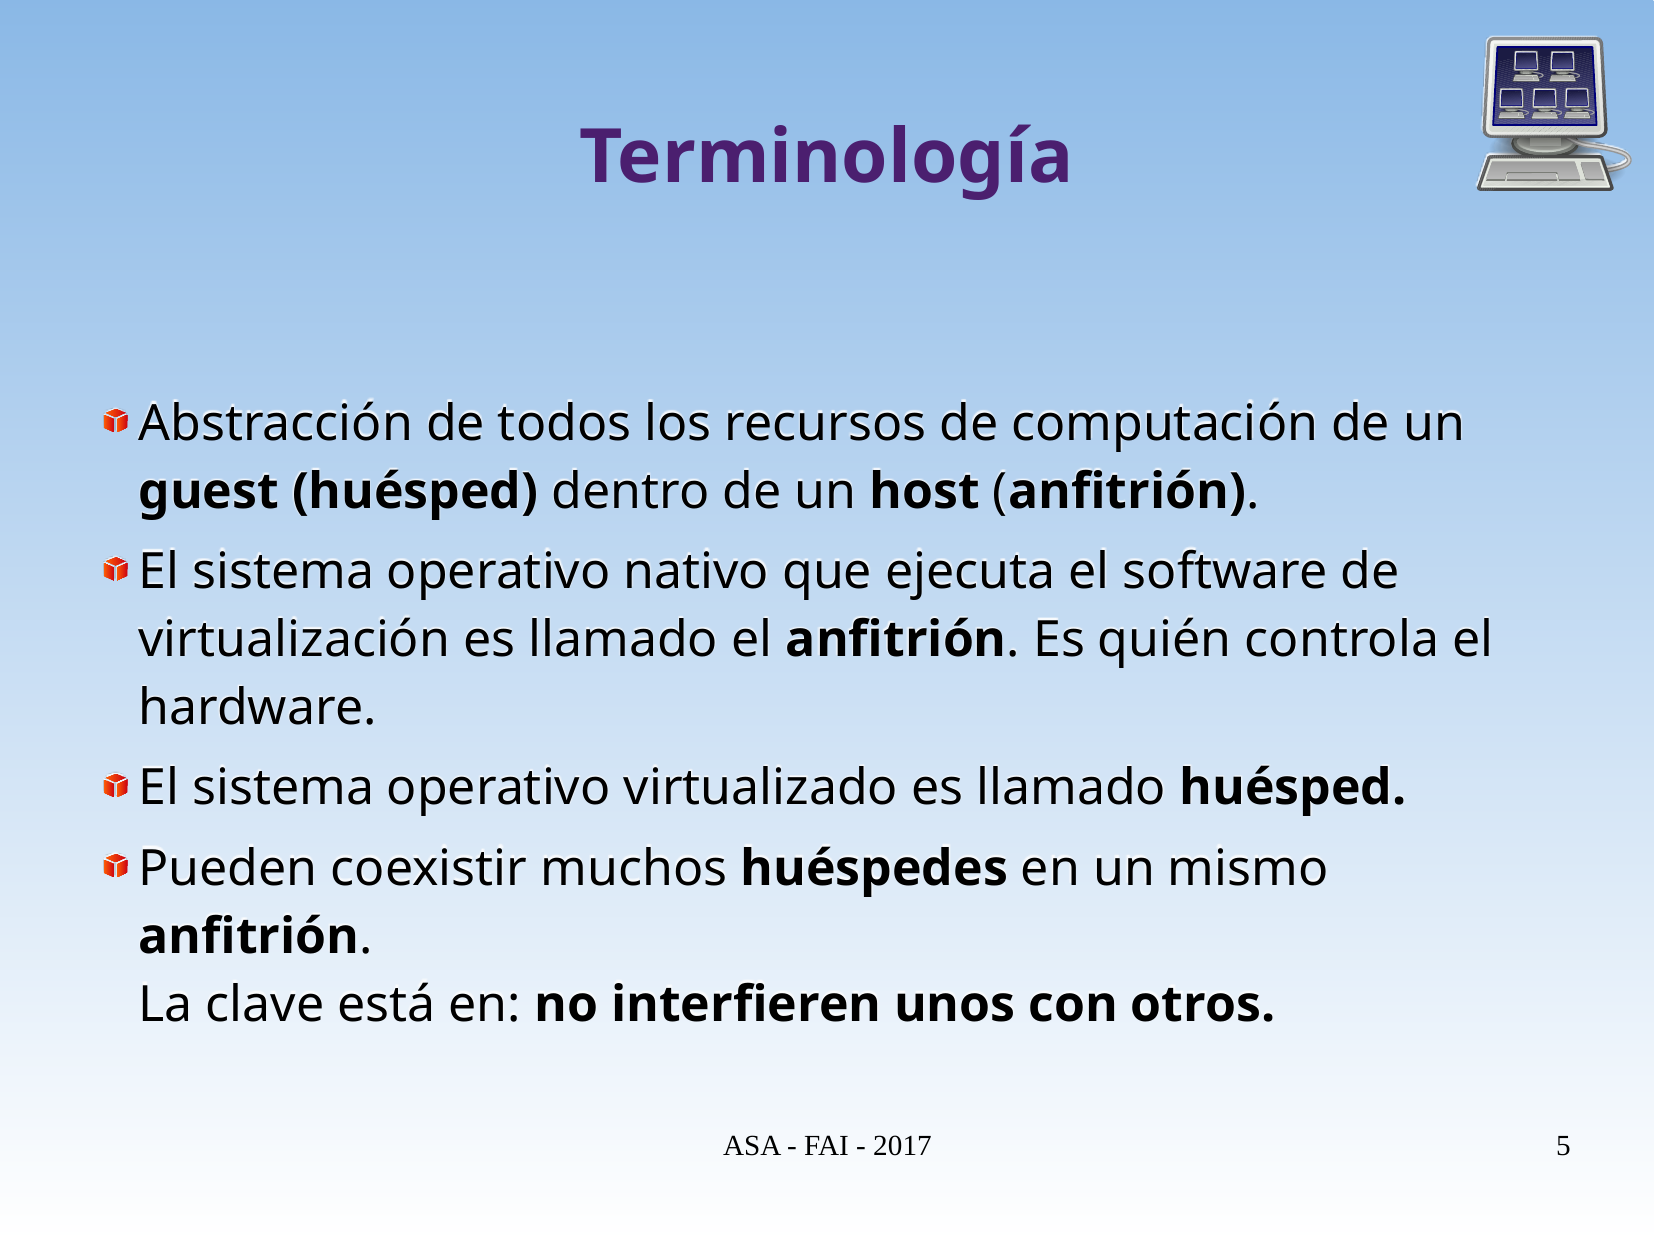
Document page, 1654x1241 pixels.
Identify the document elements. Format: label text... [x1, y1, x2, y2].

text_box Abstracción de todos los recursos de computación de un guest (huésped) dentro de un host (anfitrión). El sistema operativo nativo que ejecuta el software de virtualización es llamado el anfitrión. Es quién controla el hardware. El sistema operativo virtualizado es llamado huésped. Pueden coexistir muchos huéspedes en un mismo anfitrión. La clave está en: no interfieren unos con otros. [88, 298, 1585, 1029]
title Terminología [82, 49, 1571, 257]
picture [1473, 33, 1636, 195]
